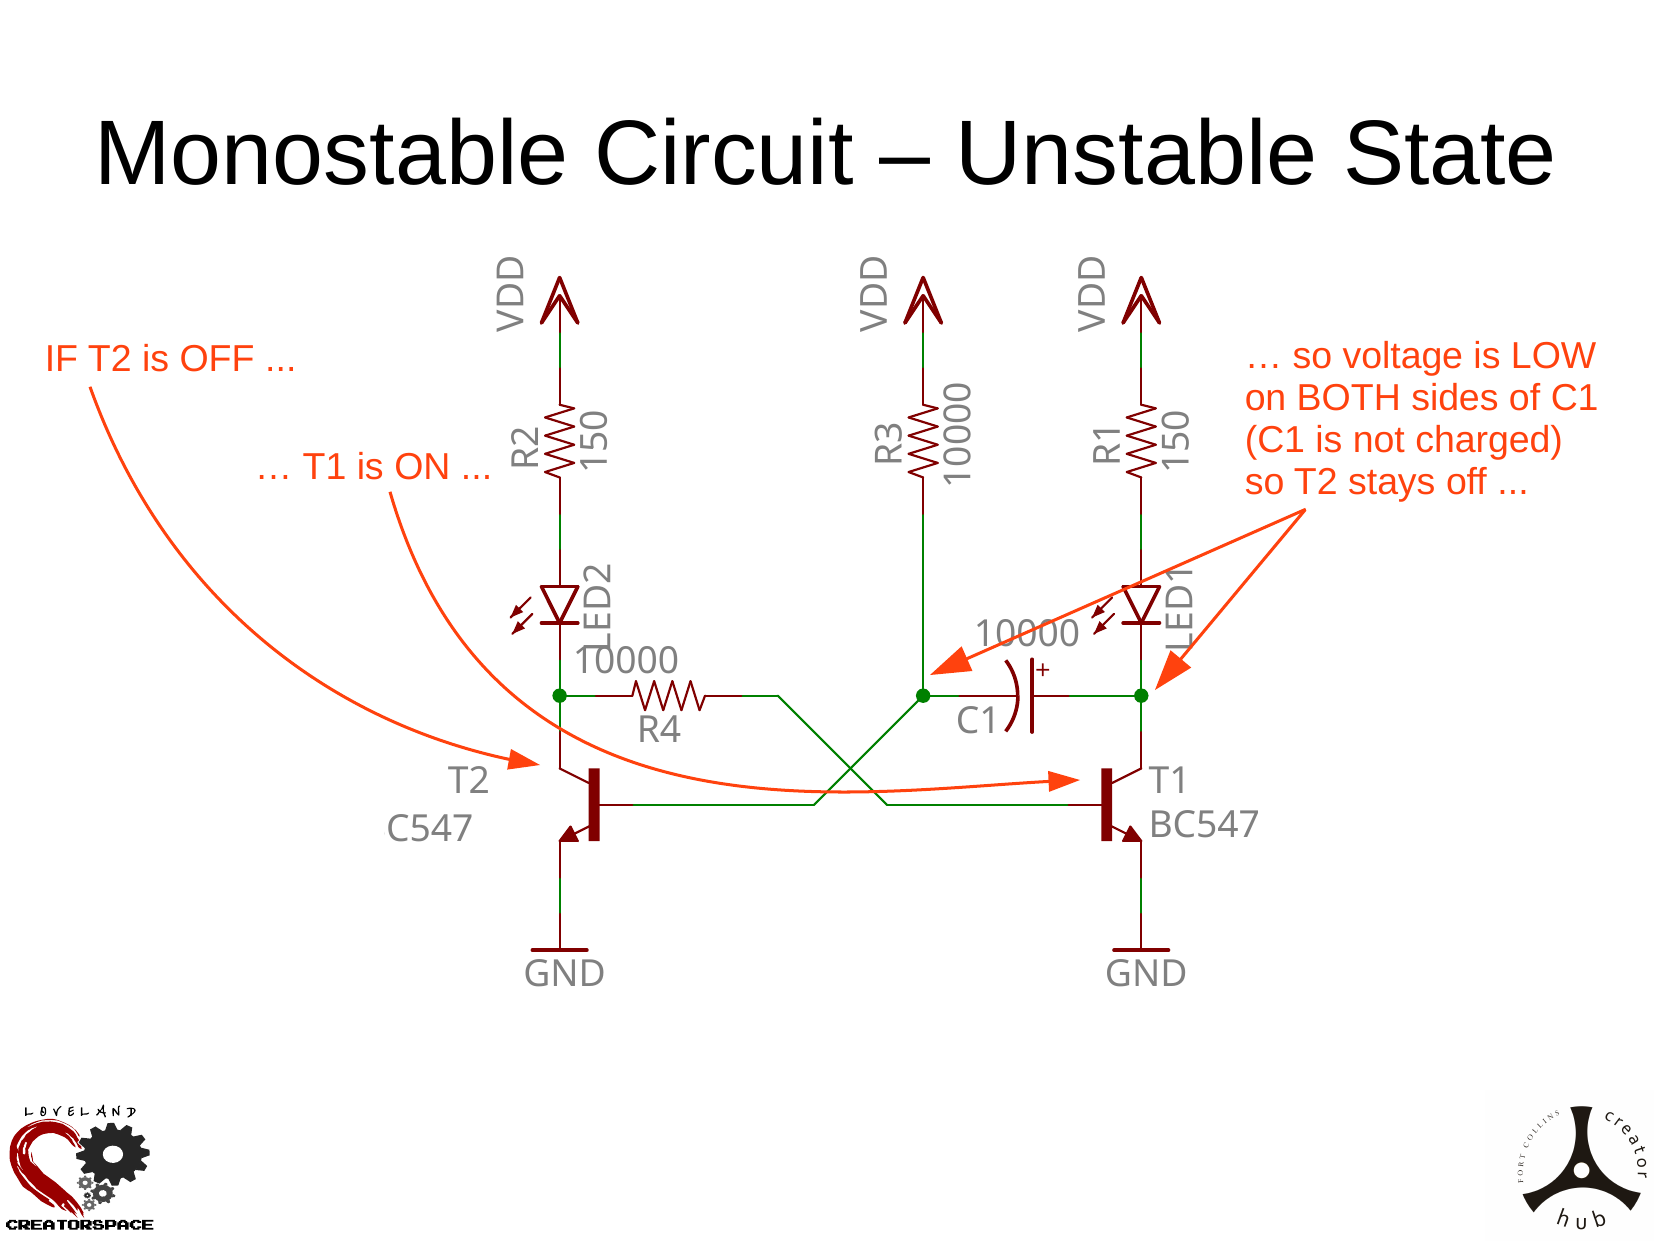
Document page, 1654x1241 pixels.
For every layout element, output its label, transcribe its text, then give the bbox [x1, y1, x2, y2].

title Monostable Circuit – Unstable State [82, 49, 1571, 257]
text_box … T1 is ON ... [240, 438, 508, 496]
text_box … so voltage is LOW on BOTH sides of C1 (C1 is not charged) so T2 stays off ... [1230, 327, 1614, 511]
text_box IF T2 is OFF ... [30, 330, 312, 387]
picture [384, 245, 1270, 996]
picture [1485, 1090, 1654, 1241]
